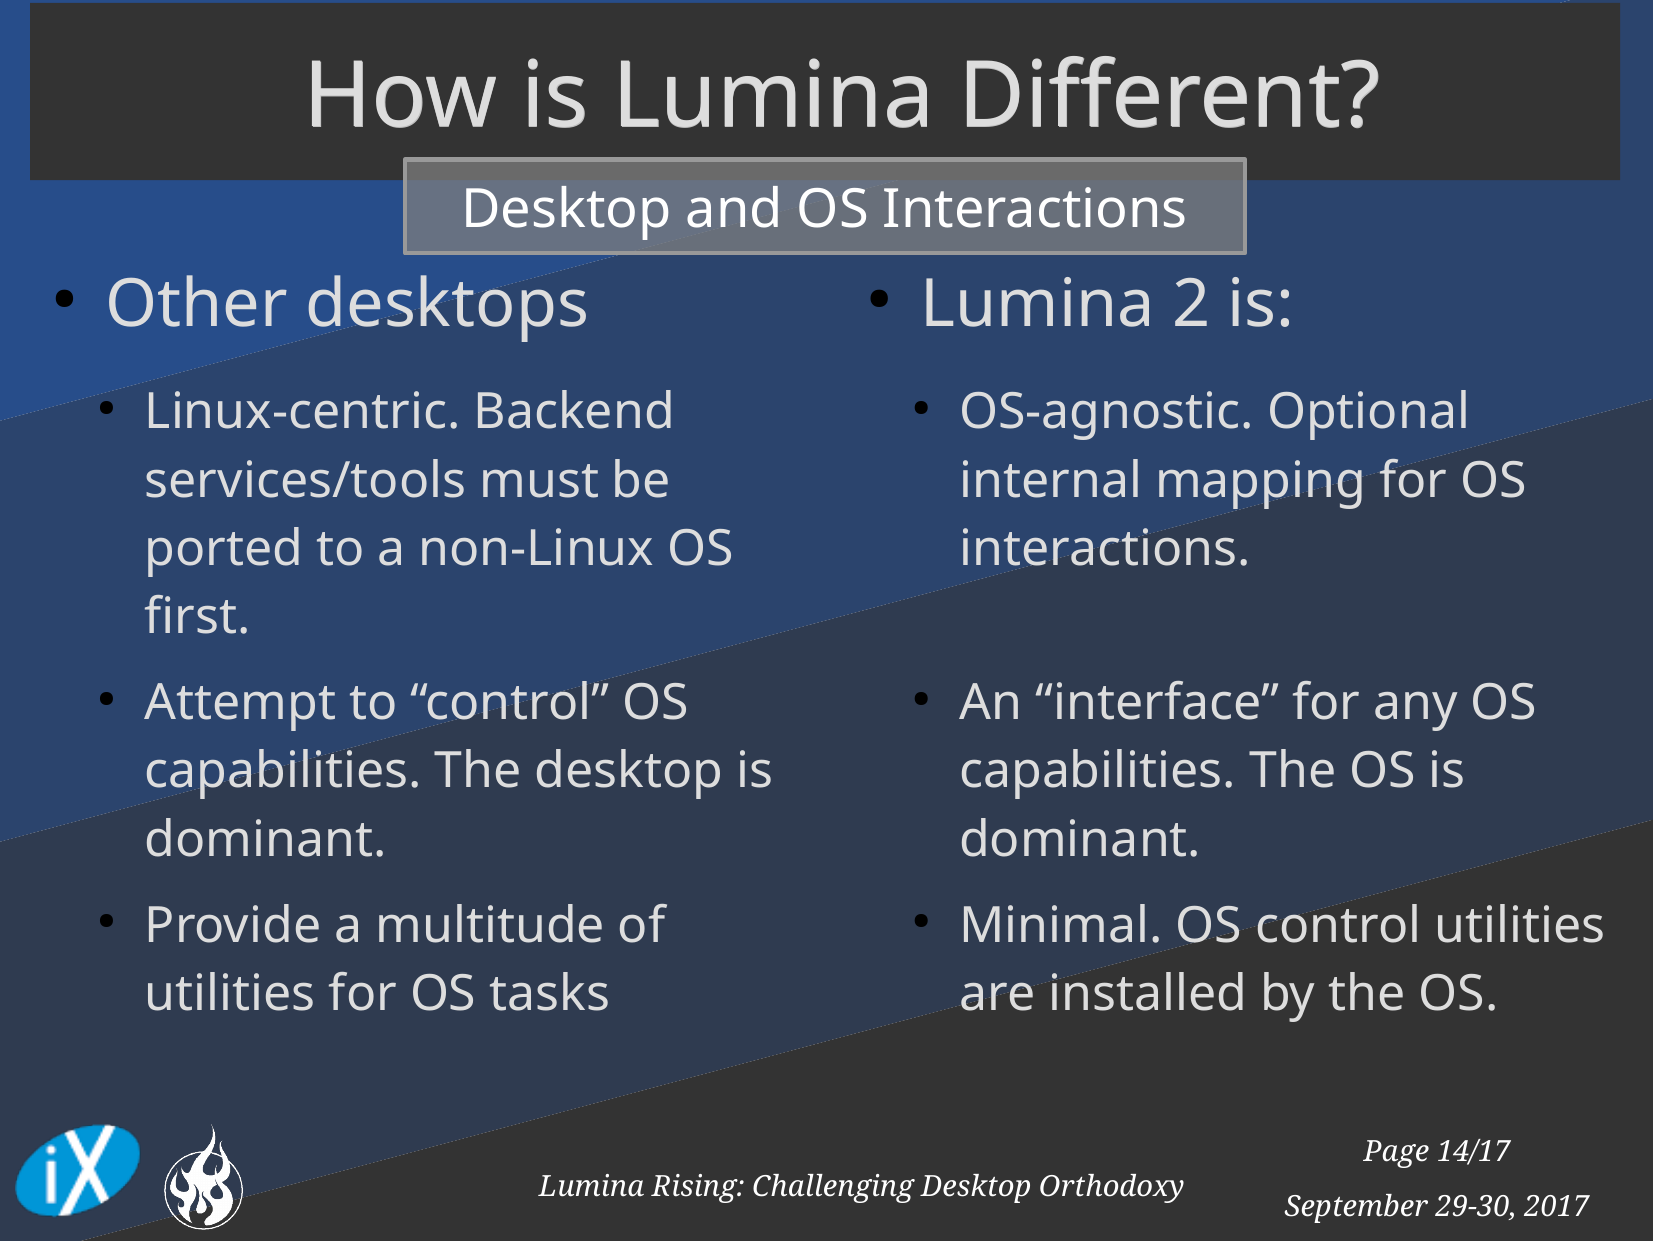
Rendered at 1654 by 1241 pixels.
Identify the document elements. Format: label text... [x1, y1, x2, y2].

title How is Lumina Different? [30, 2, 1621, 181]
list Other desktops Linux-centric. Backend services/tools must be ported to a non-Linux OS first. Attempt to “control” OS capabilities. The desktop is dominant. Provide a multitude of utilities for OS tasks [30, 255, 806, 1036]
picture [150, 1124, 256, 1230]
list Lumina 2 is: OS-agnostic. Optional internal mapping for OS interactions. An “interface” for any OS capabilities. The OS is dominant. Minimal. OS control utilities are installed by the OS. [844, 255, 1621, 1036]
picture [46, 1145, 56, 1155]
picture [15, 1124, 145, 1223]
text_box Desktop and OS Interactions [405, 159, 1246, 253]
picture [46, 1160, 56, 1203]
